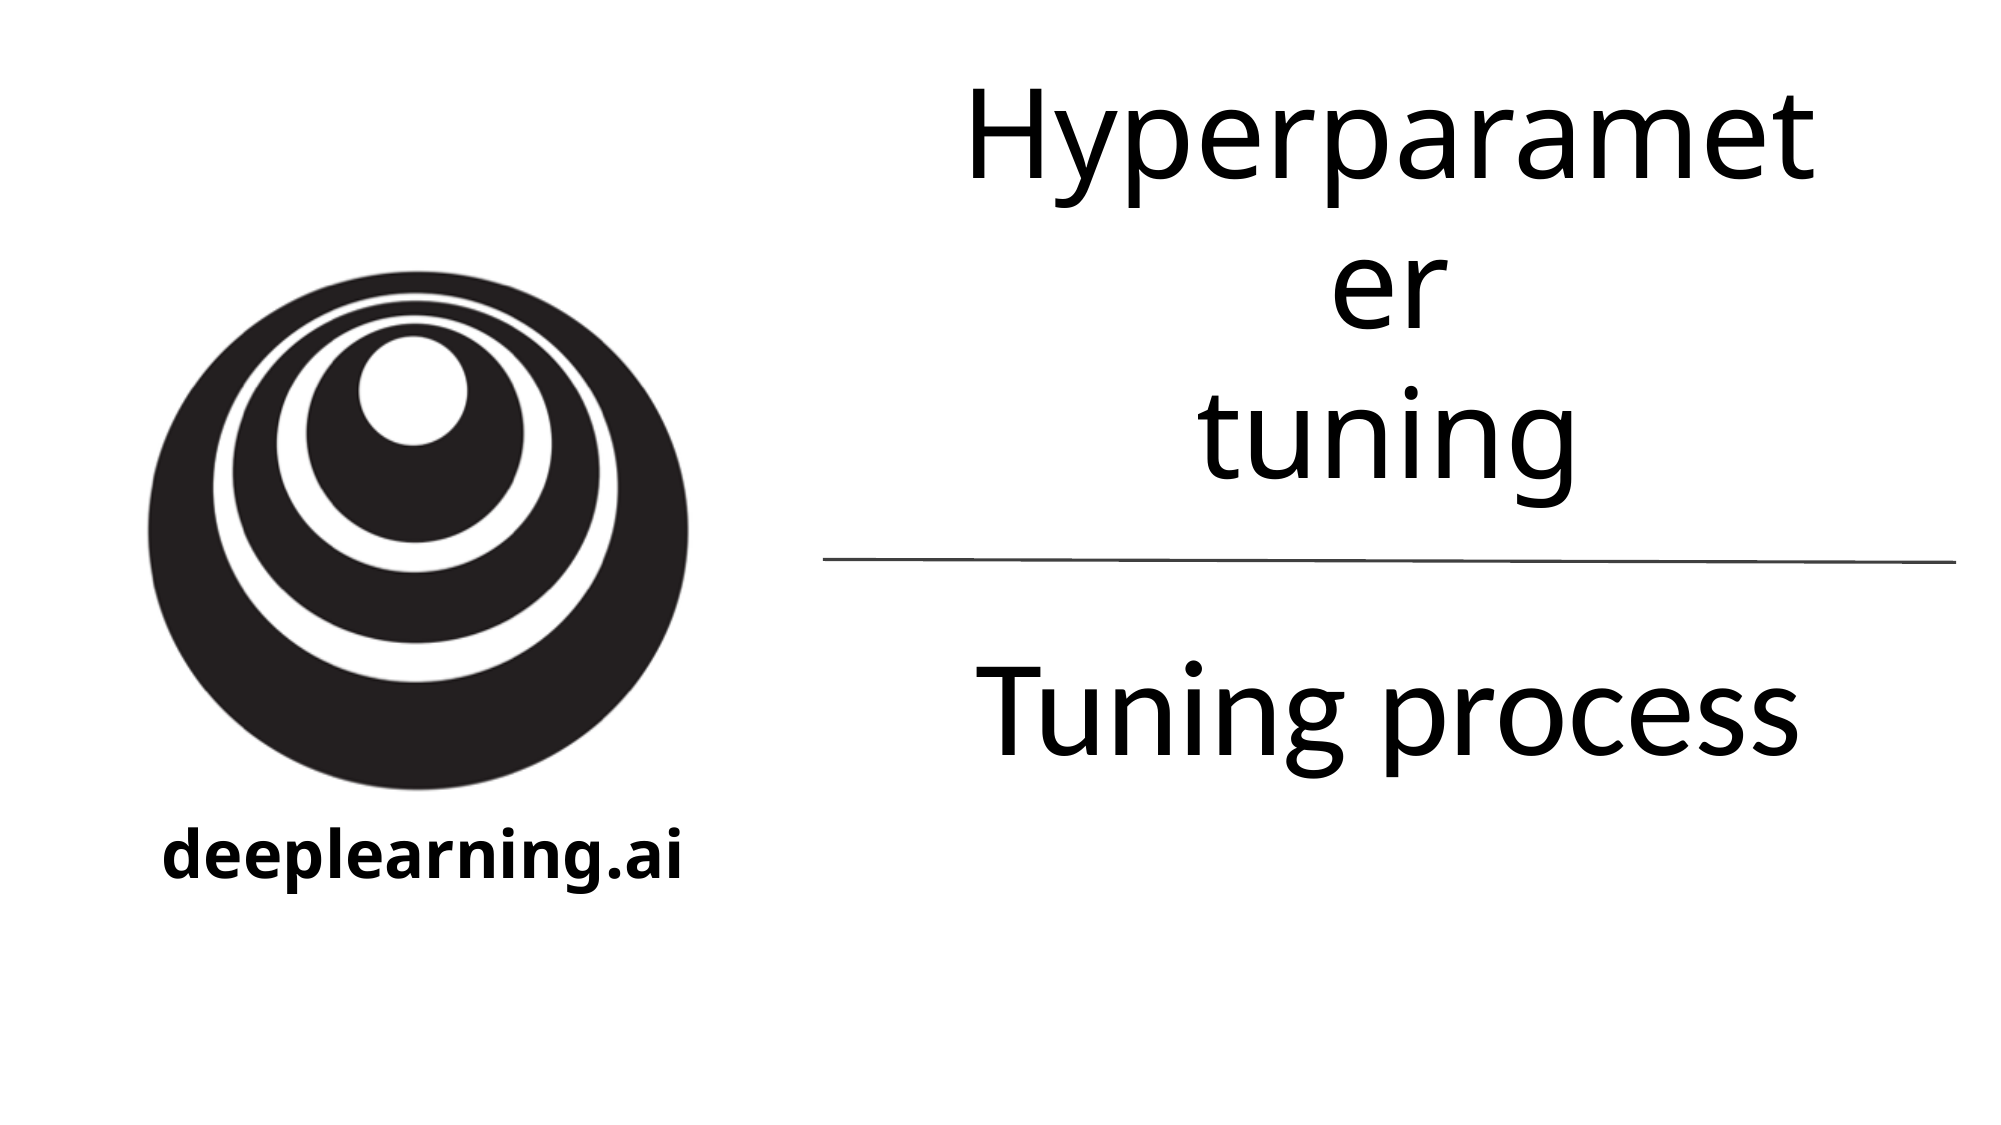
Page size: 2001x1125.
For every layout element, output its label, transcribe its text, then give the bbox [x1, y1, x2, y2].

text_box Tuning process [793, 610, 1986, 791]
text_box deeplearning.ai [56, 768, 790, 901]
title Hyperparameter tuning [929, 194, 1850, 512]
picture [108, 234, 739, 768]
